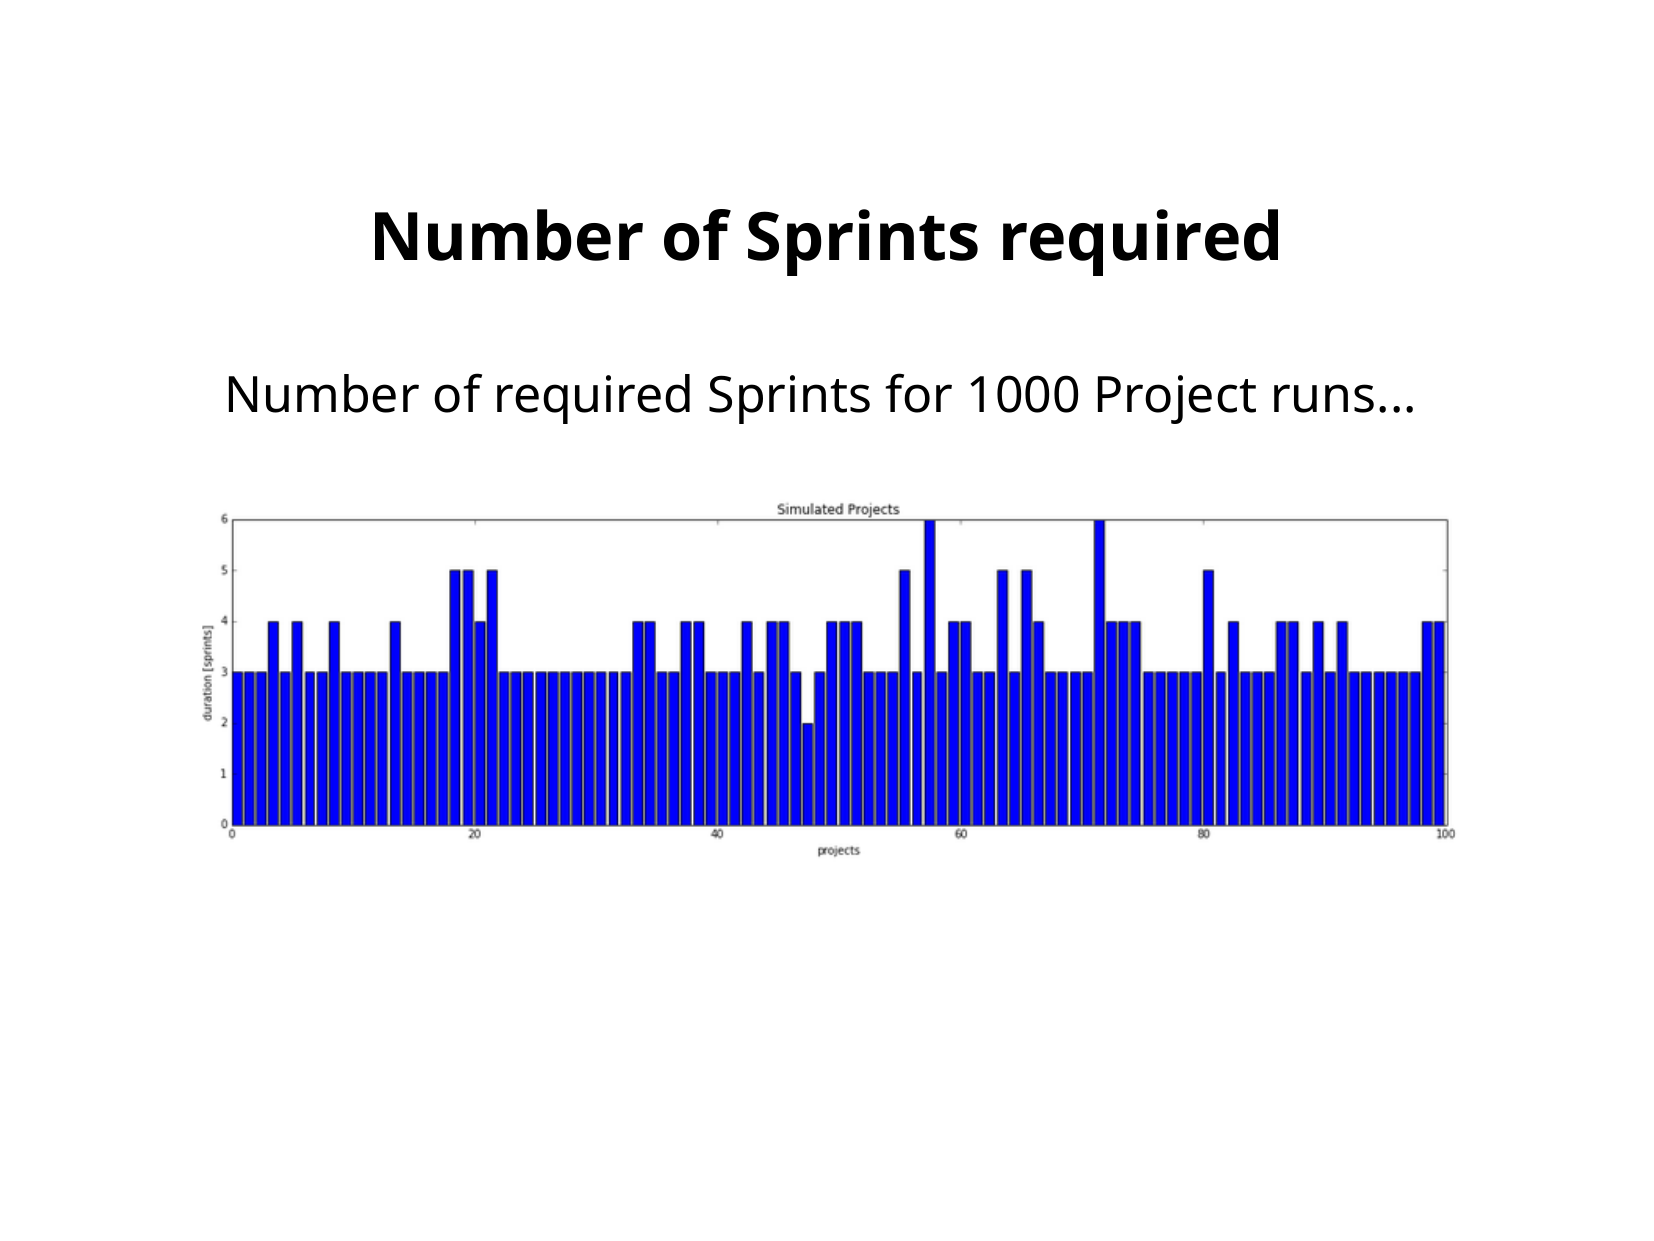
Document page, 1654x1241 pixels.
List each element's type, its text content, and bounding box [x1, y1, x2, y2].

picture [176, 488, 1477, 863]
title Number of Sprints required [224, 37, 1430, 308]
text_box Number of required Sprints for 1000 Project runs... [224, 318, 1536, 467]
